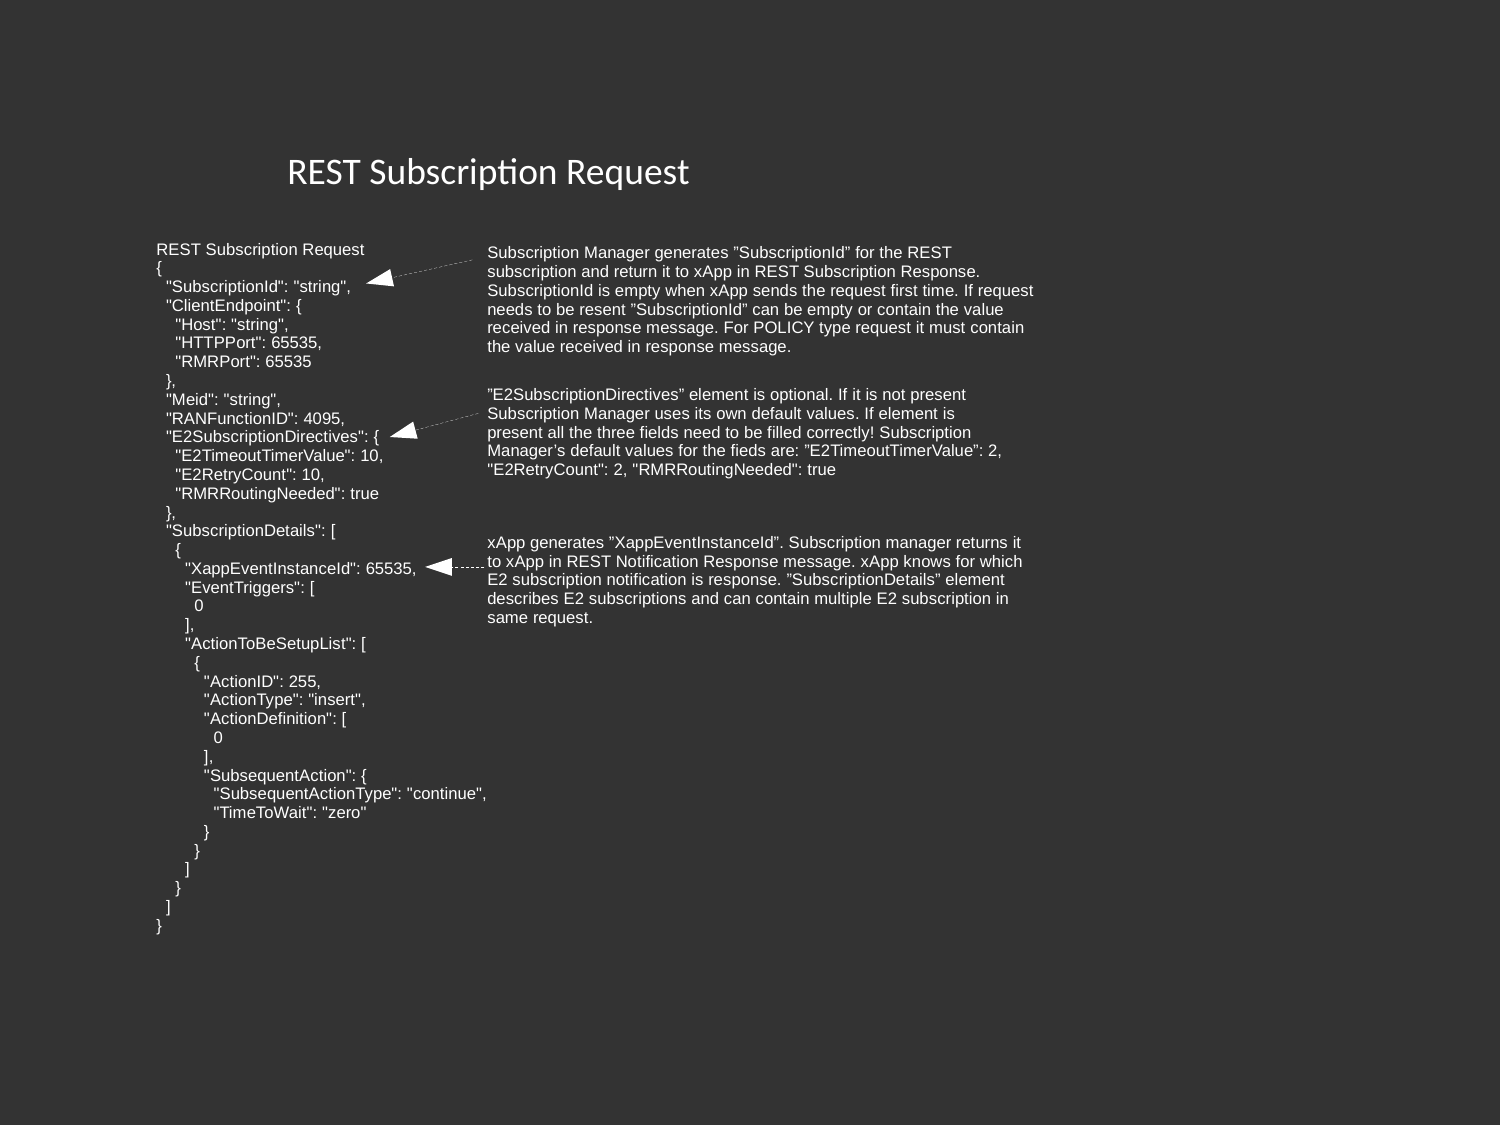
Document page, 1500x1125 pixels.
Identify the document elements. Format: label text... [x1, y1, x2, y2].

text_box REST Subscription Request { "SubscriptionId": "string", "ClientEndpoint": { "Host": "string", "HTTPPort": 65535, "RMRPort": 65535 }, "Meid": "string", "RANFunctionID": 4095, "E2SubscriptionDirectives": { "E2TimeoutTimerValue": 10, "E2RetryCount": 10, "RMRRoutingNeeded": true }, "SubscriptionDetails": [ { "XappEventInstanceId": 65535, "EventTriggers": [ 0 ], "ActionToBeSetupList": [ { "ActionID": 255, "ActionType": "insert", "ActionDefinition": [ 0 ], "SubsequentAction": { "SubsequentActionType": "continue", "TimeToWait": "zero" } } ] } ] } [141, 232, 520, 980]
text_box xApp generates ”XappEventInstanceId”. Subscription manager returns it to xApp in REST Notification Response message. xApp knows for which E2 subscription notification is response. ”SubscriptionDetails” element describes E2 subscriptions and can contain multiple E2 subscription in same request. [472, 525, 1040, 650]
title REST Subscription Request [287, 118, 863, 233]
text_box Subscription Manager generates ”SubscriptionId” for the REST subscription and return it to xApp in REST Subscription Response. SubscriptionId is empty when xApp sends the request first time. If request needs to be resent ”SubscriptionId” can be empty or contain the value received in response message. For POLICY type request it must contain the value received in response message. [472, 236, 1052, 458]
text_box ”E2SubscriptionDirectives” element is optional. If it is not present Subscription Manager uses its own default values. If element is present all the three fields need to be filled correctly! Subscription Manager’s default values for the fieds are: ”E2TimeoutTimerValue”: 2, "E2RetryCount": 2, "RMRRoutingNeeded": true [472, 378, 1028, 487]
